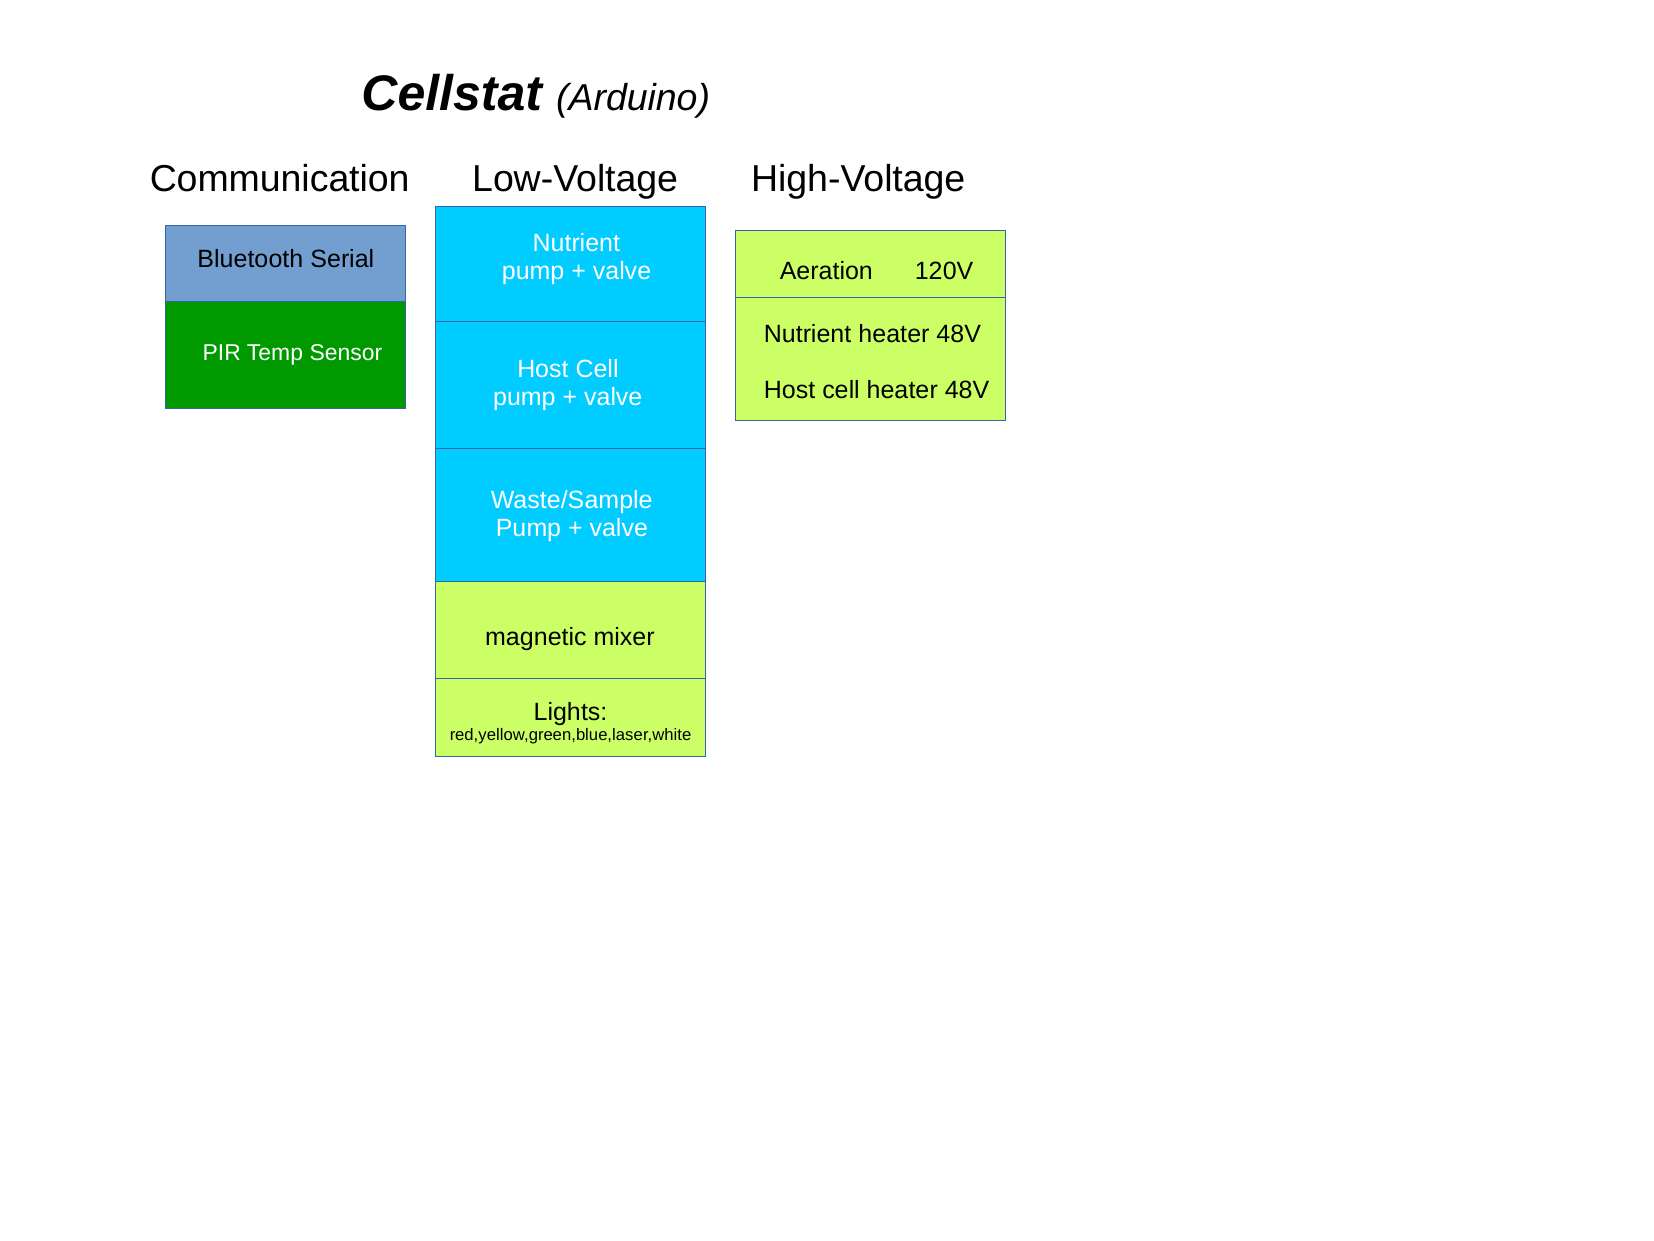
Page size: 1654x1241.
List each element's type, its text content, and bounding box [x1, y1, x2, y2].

text_box PIR Temp Sensor [180, 332, 406, 379]
text_box Communication Low-Voltage High-Voltage [135, 150, 991, 207]
text_box Host Cell pump + valve [460, 347, 676, 439]
text_box Nutrient pump + valve [460, 221, 694, 304]
text_box [735, 230, 1006, 312]
text_box [435, 207, 706, 690]
text_box [435, 752, 706, 757]
text_box Nutrient heater 48V Host cell heater 48V [735, 312, 1036, 412]
text_box [165, 225, 406, 409]
text_box Cellstat (Arduino) [306, 57, 766, 150]
text_box magnetic mixer [465, 615, 676, 676]
text_box Bluetooth Serial [182, 237, 403, 281]
text_box Lights: red,yellow,green,blue,laser,white [435, 690, 721, 752]
text_box [735, 412, 1006, 421]
text_box Waste/Sample Pump + valve [465, 478, 680, 559]
text_box Aeration 120V [765, 249, 994, 297]
